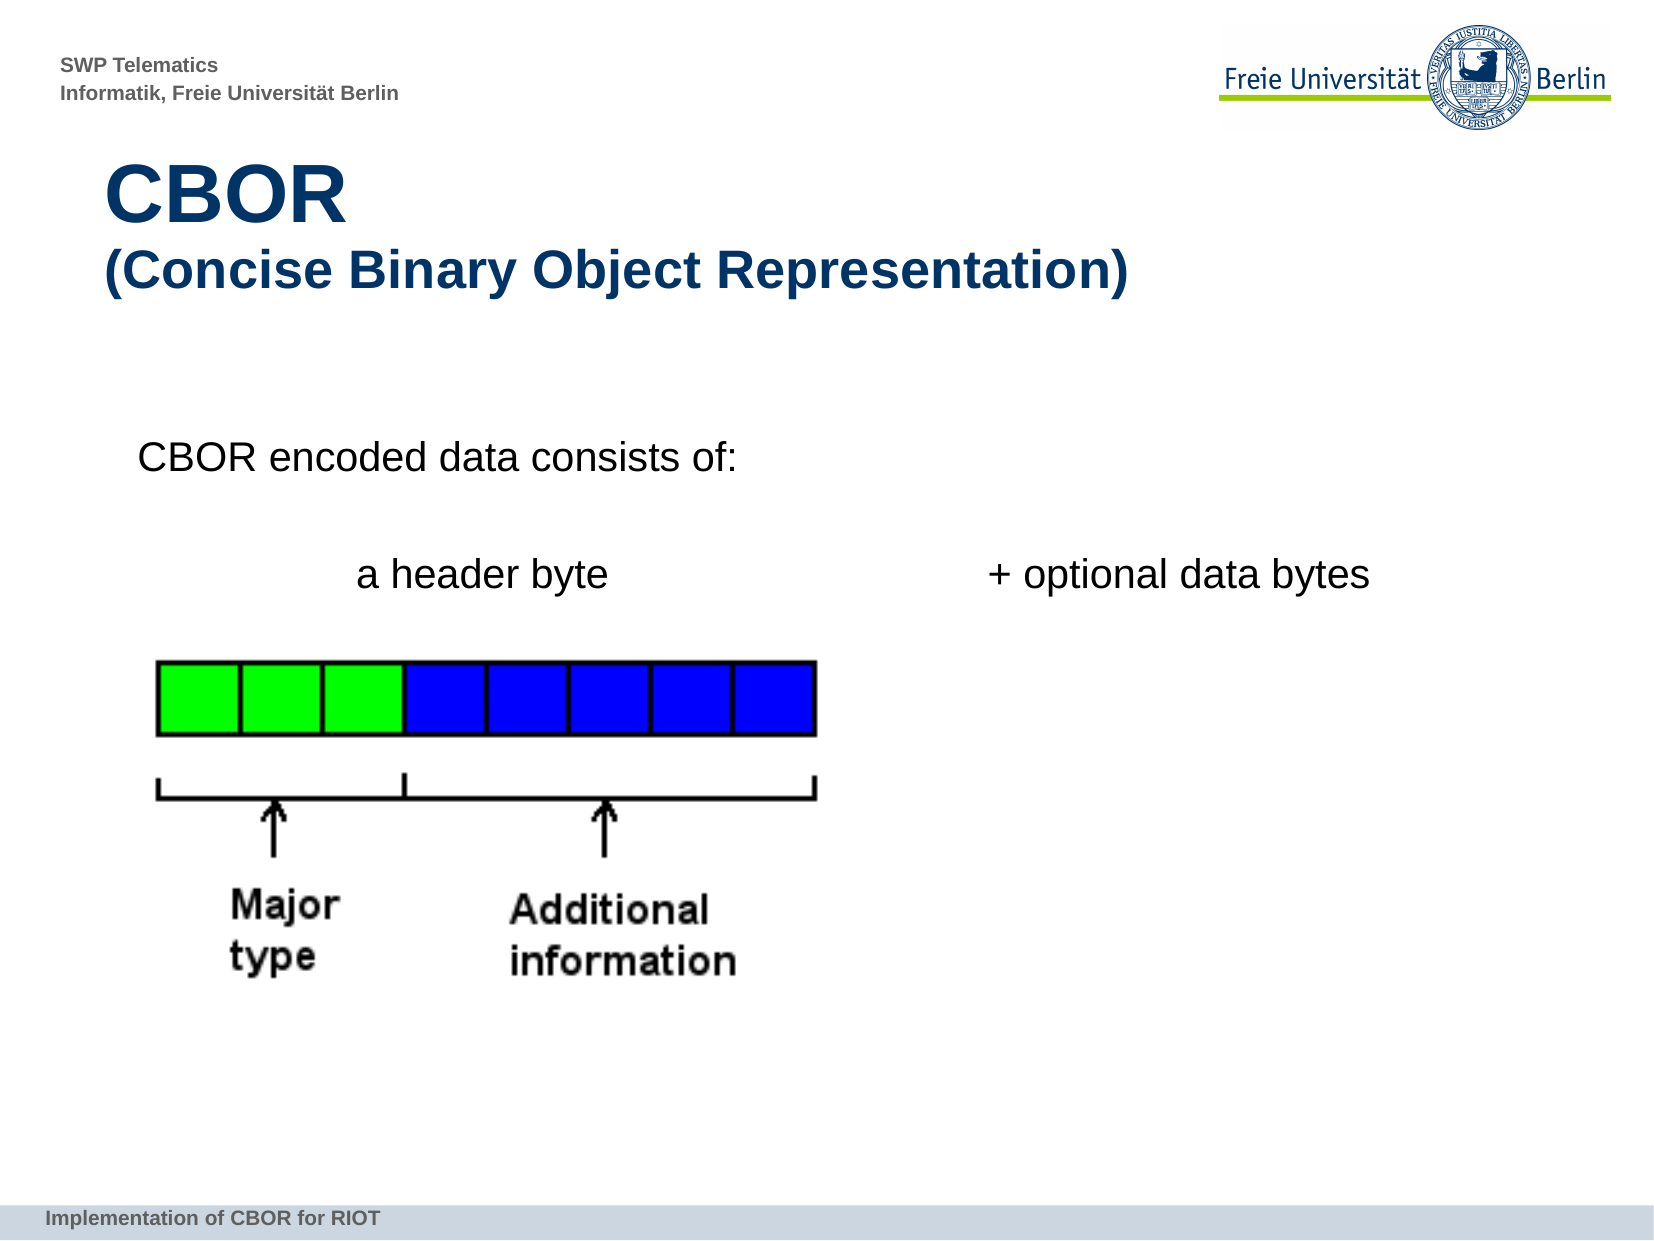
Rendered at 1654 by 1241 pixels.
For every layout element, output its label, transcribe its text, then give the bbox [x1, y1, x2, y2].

title CBOR (Concise Binary Object Representation) [45, 147, 1609, 301]
picture [1219, 25, 1611, 130]
list CBOR encoded data consists of: a header byte + optional data bytes [45, 375, 1609, 1126]
picture [136, 615, 841, 1012]
